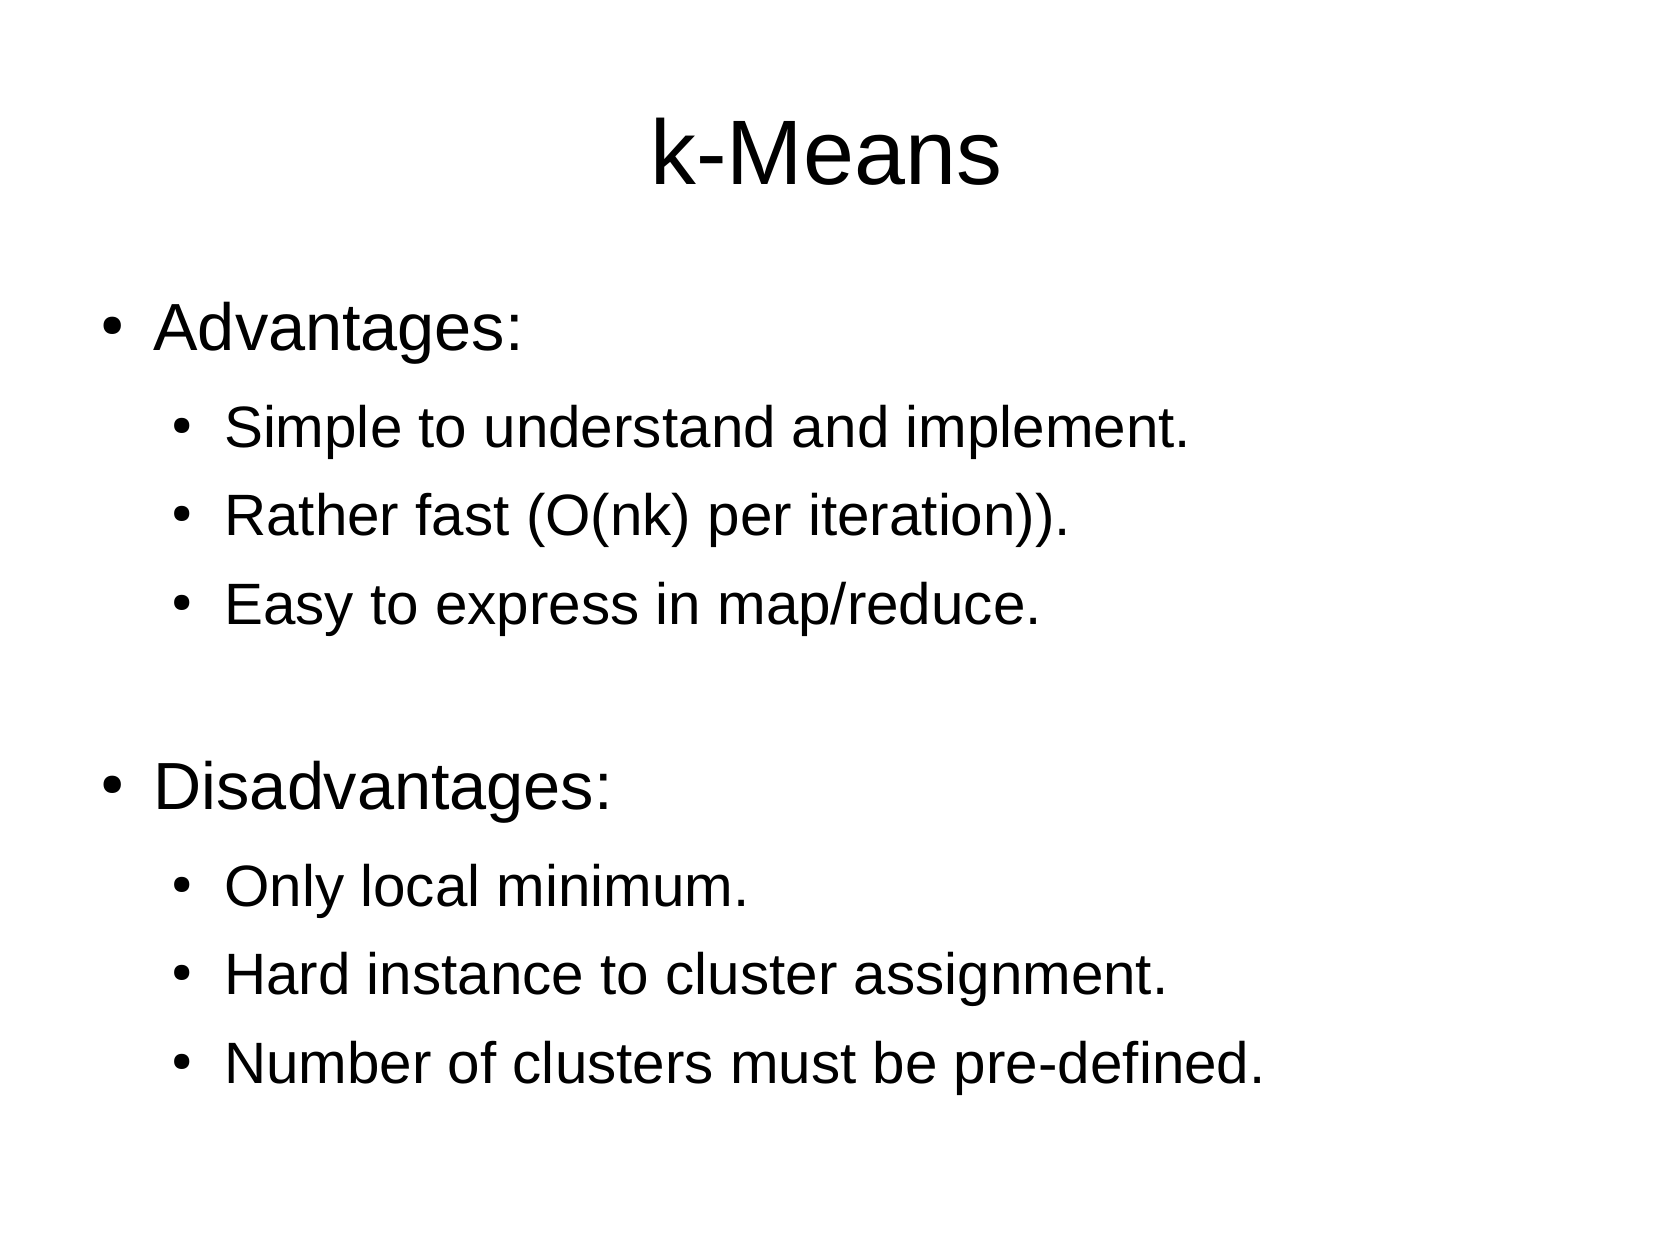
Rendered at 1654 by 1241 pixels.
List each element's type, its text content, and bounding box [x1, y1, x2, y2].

list Advantages: Simple to understand and implement. Rather fast (O(nk) per iteration)). Easy to express in map/reduce. Disadvantages: Only local minimum. Hard instance to cluster assignment. Number of clusters must be pre-defined. [82, 290, 1571, 1109]
title k-Means [82, 56, 1571, 250]
